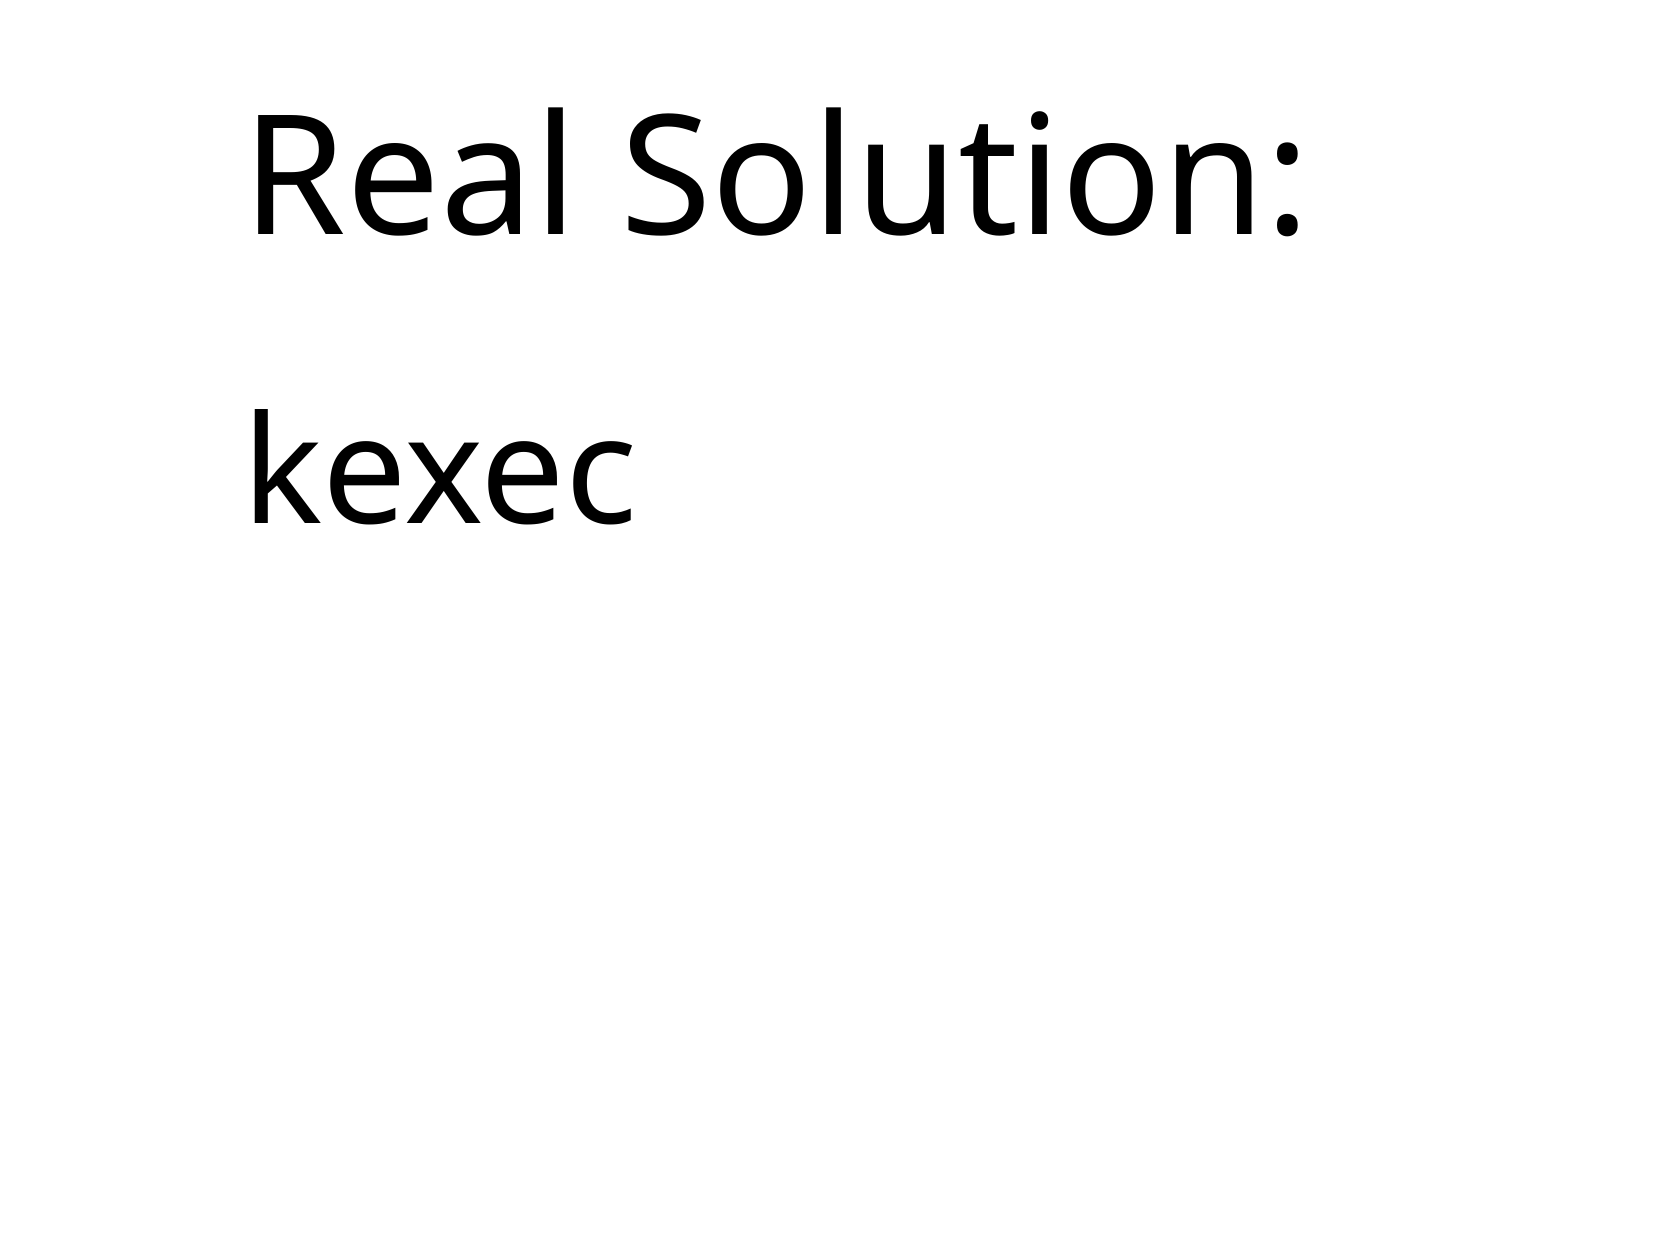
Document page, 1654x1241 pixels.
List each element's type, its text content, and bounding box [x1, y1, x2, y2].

text_box Real Solution: kexec [228, 49, 1426, 695]
